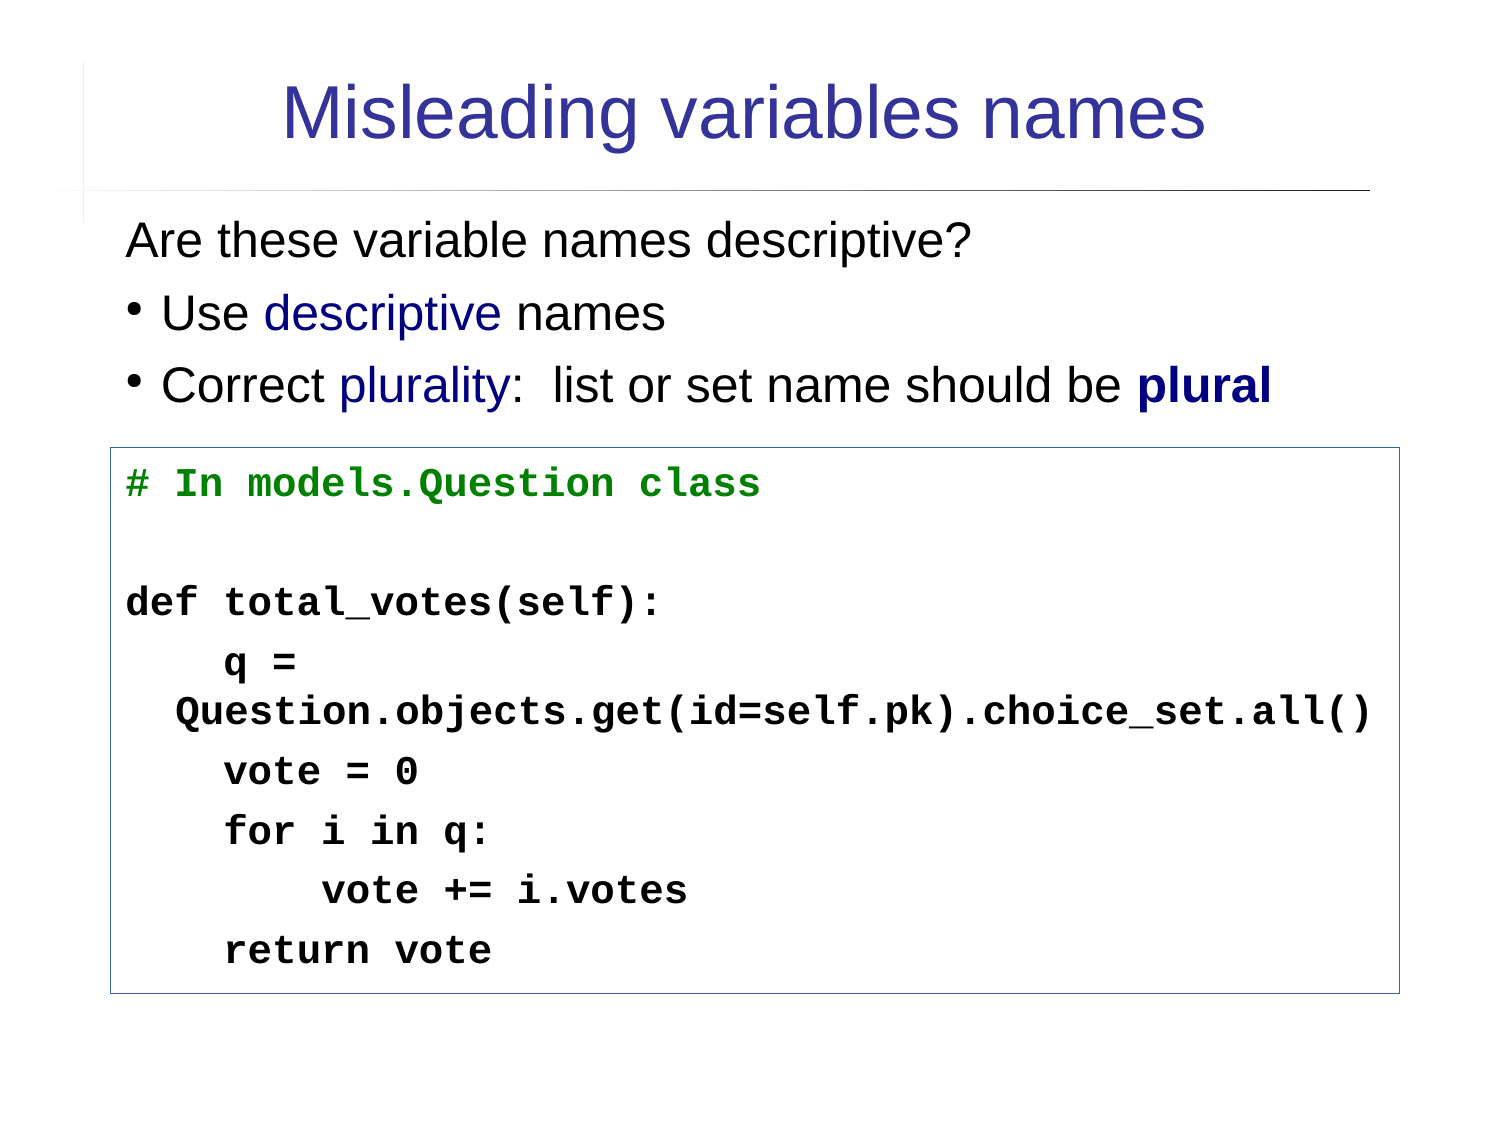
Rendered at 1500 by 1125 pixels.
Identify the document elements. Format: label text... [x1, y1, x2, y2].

title Misleading variables names [100, 42, 1389, 174]
list # In models.Question class def total_votes(self): q = Question.objects.get(id=self.pk).choice_set.all() vote = 0 for i in q: vote += i.votes return vote [110, 447, 1400, 994]
list Are these variable names descriptive? Use descriptive names Correct plurality: list or set name should be plural [110, 200, 1400, 447]
